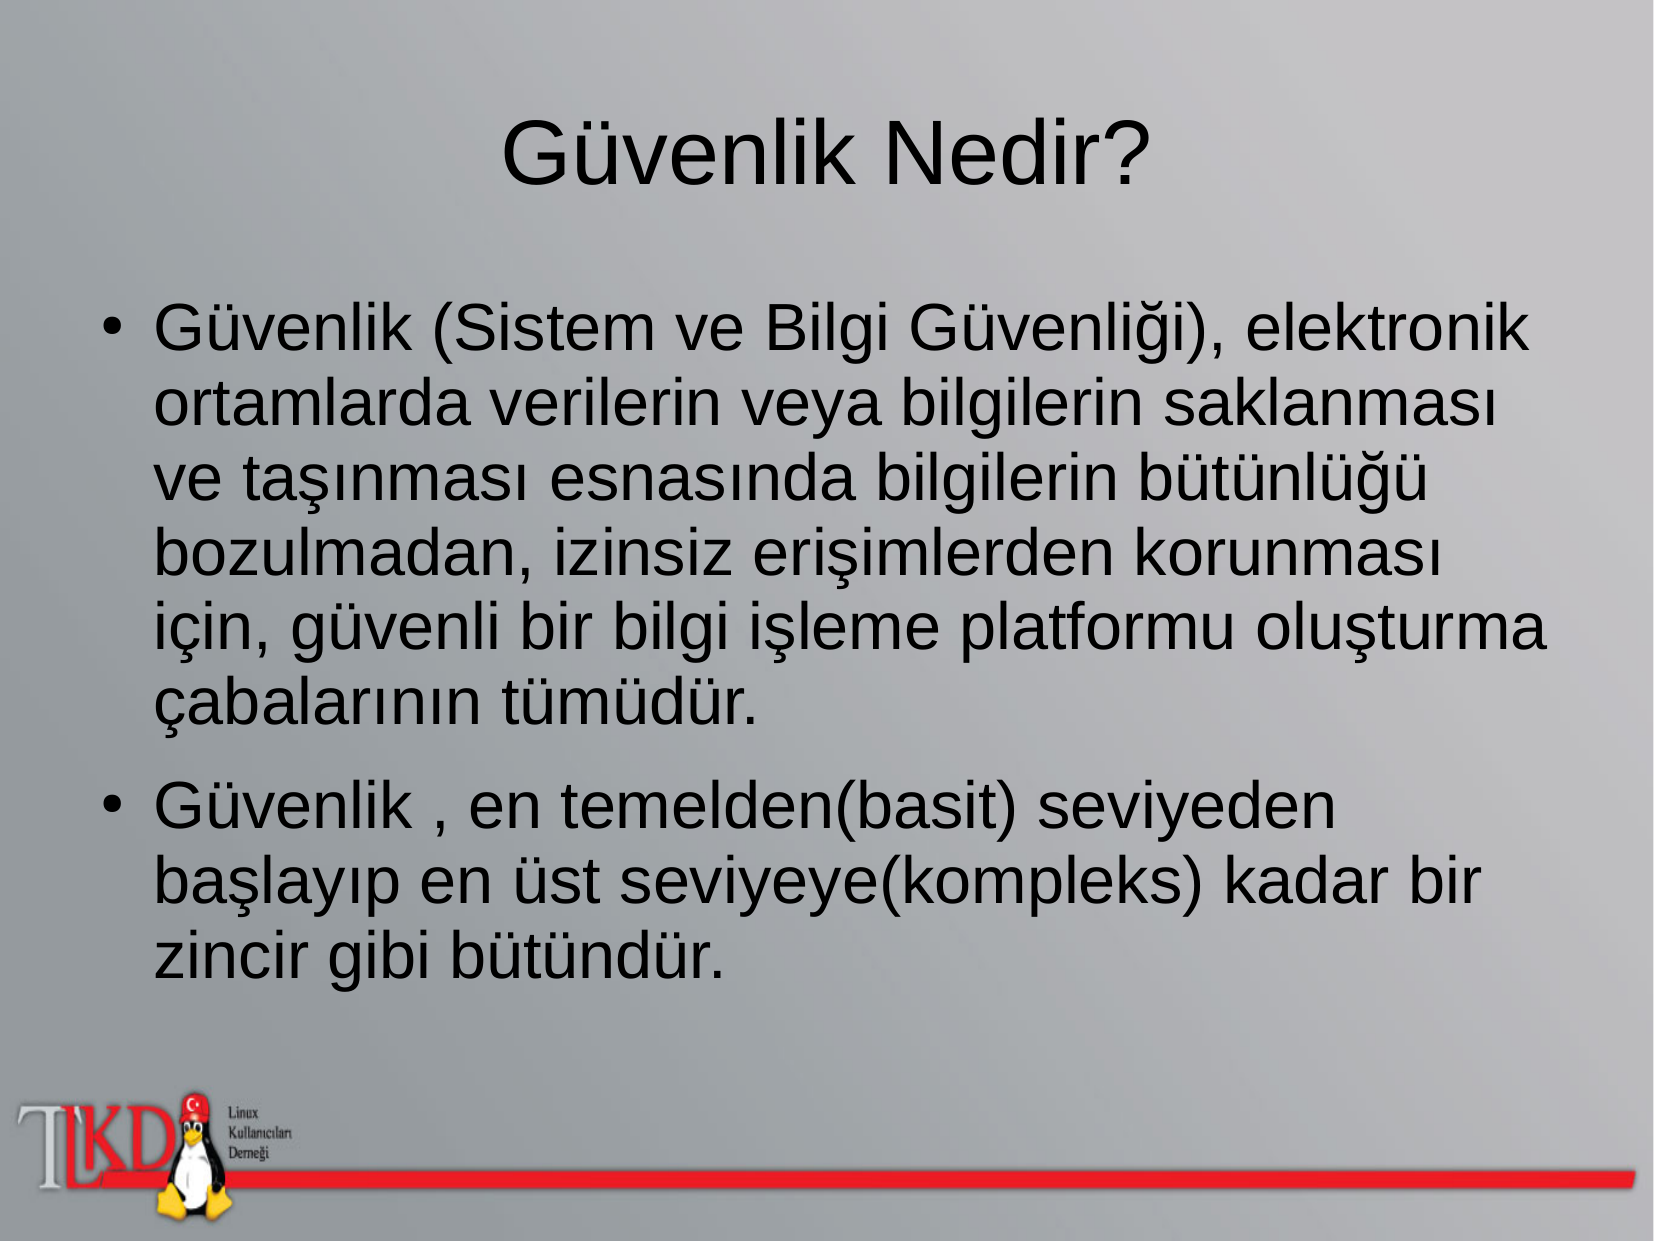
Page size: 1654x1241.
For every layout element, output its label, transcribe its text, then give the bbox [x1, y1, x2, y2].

picture [0, 0, 1654, 1241]
title Güvenlik Nedir? [82, 56, 1571, 250]
list Güvenlik (Sistem ve Bilgi Güvenliği), elektronik ortamlarda verilerin veya bilgilerin saklanması ve taşınması esnasında bilgilerin bütünlüğü bozulmadan, izinsiz erişimlerden korunması için, güvenli bir bilgi işleme platformu oluşturma çabalarının tümüdür. Güvenlik , en temelden(basit) seviyeden başlayıp en üst seviyeye(kompleks) kadar bir zincir gibi bütündür. [82, 290, 1571, 1109]
